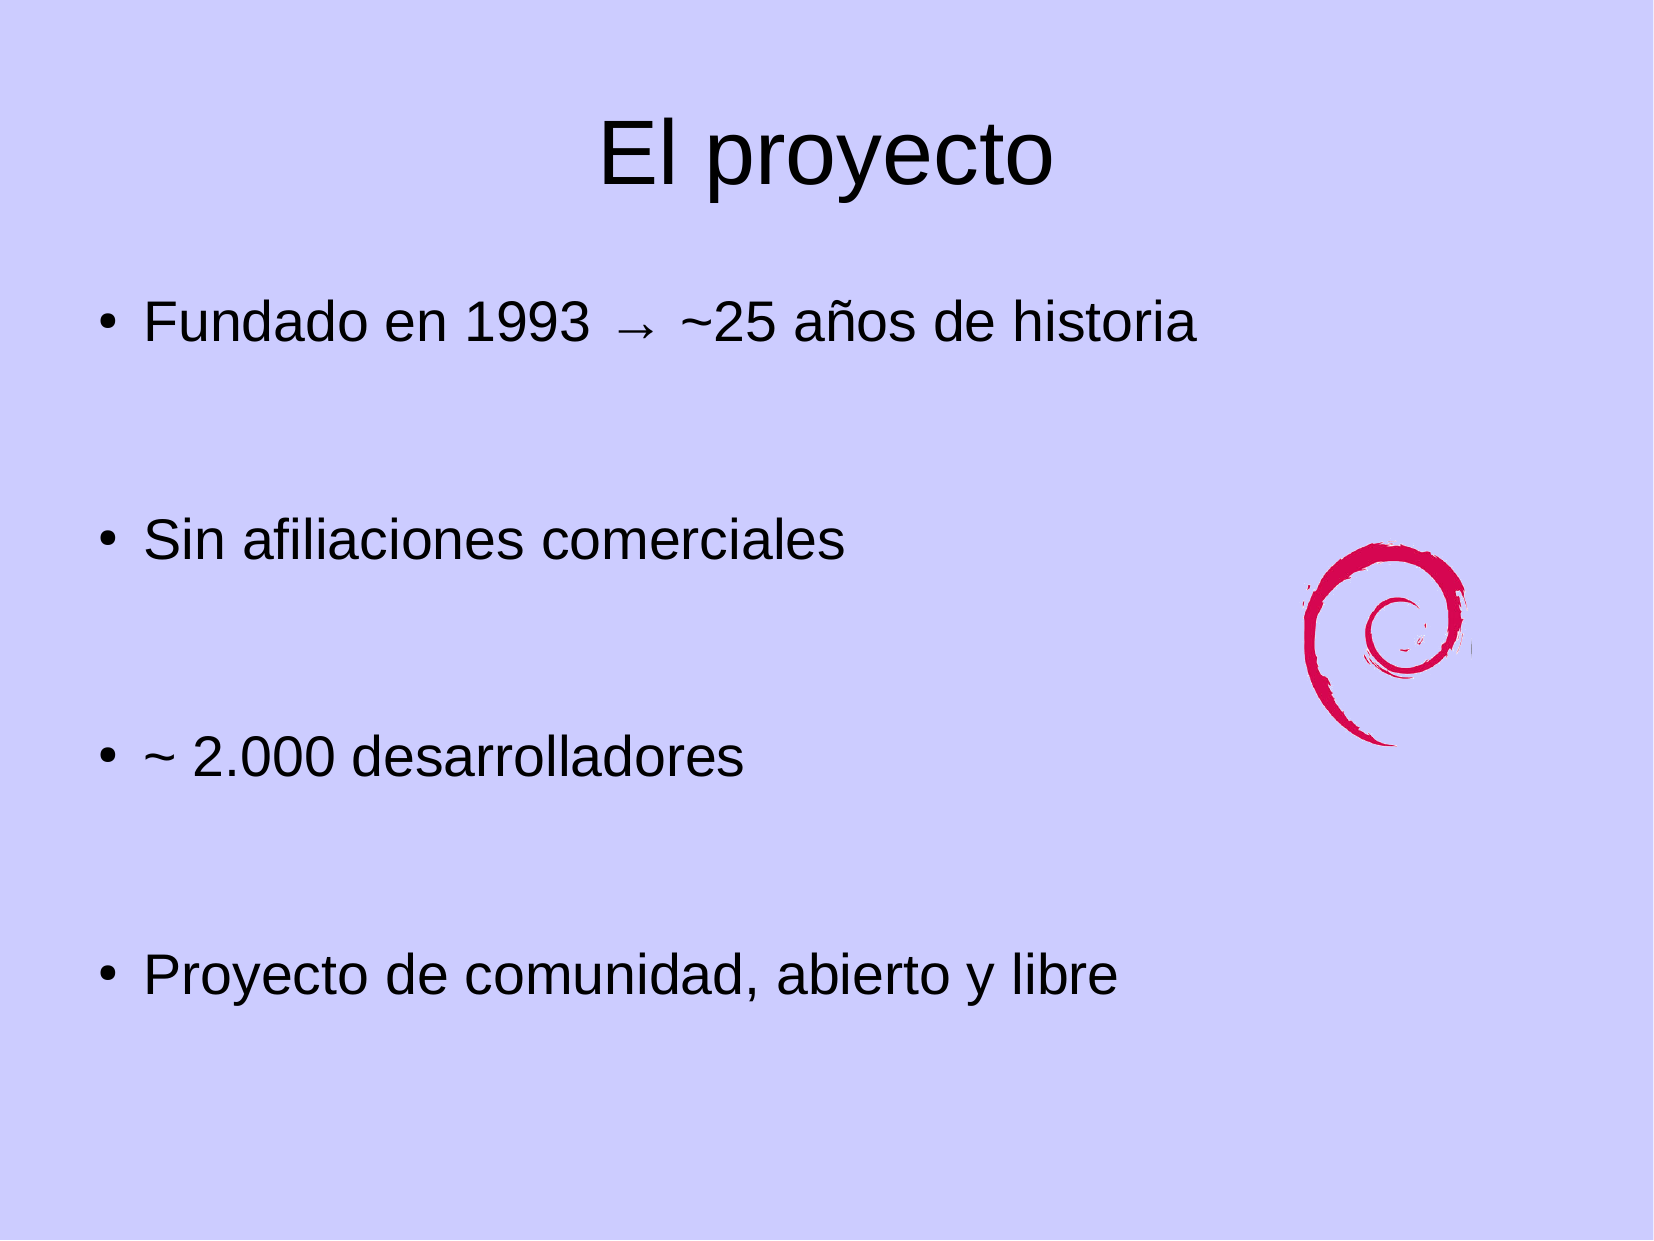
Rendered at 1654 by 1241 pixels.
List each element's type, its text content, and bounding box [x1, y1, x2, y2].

picture [1287, 531, 1472, 753]
title El proyecto [82, 49, 1571, 257]
list Fundado en 1993 → ~25 años de historia Sin afiliaciones comerciales ~ 2.000 desarrolladores Proyecto de comunidad, abierto y libre [82, 290, 1571, 1010]
